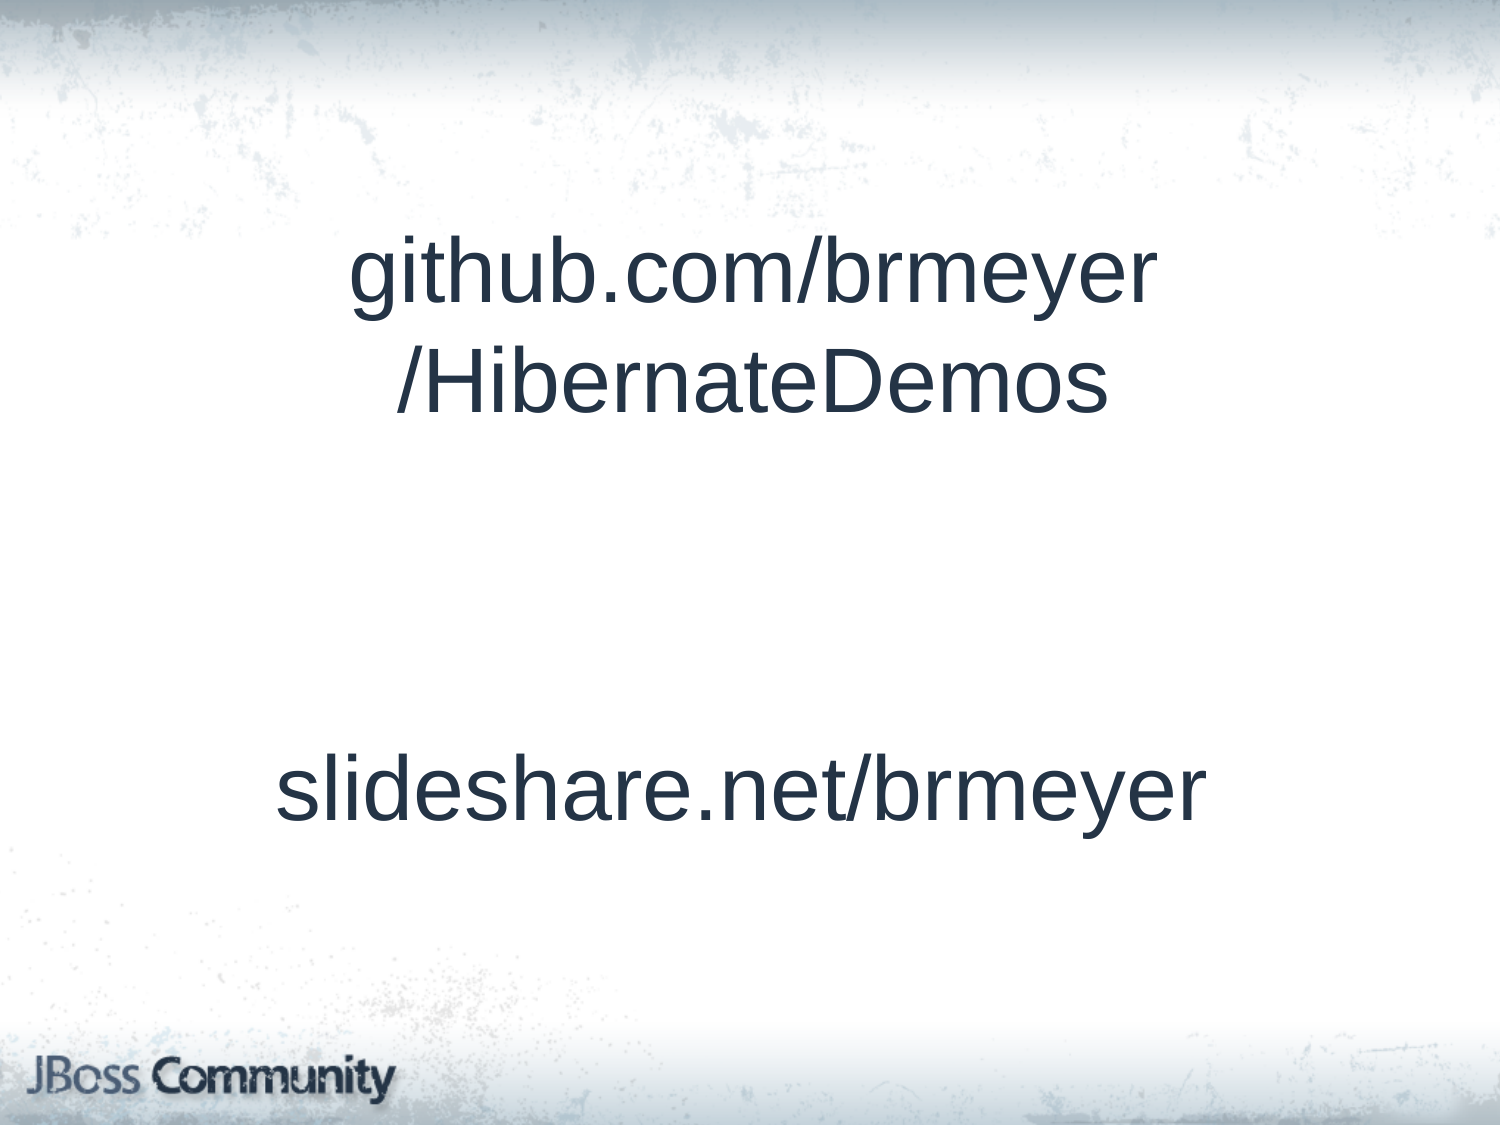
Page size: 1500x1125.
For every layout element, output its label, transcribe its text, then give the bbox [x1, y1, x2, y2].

title slideshare.net/brmeyer [105, 682, 1381, 886]
picture [0, 0, 1500, 1125]
title github.com/brmeyer /HibernateDemos [116, 202, 1392, 439]
